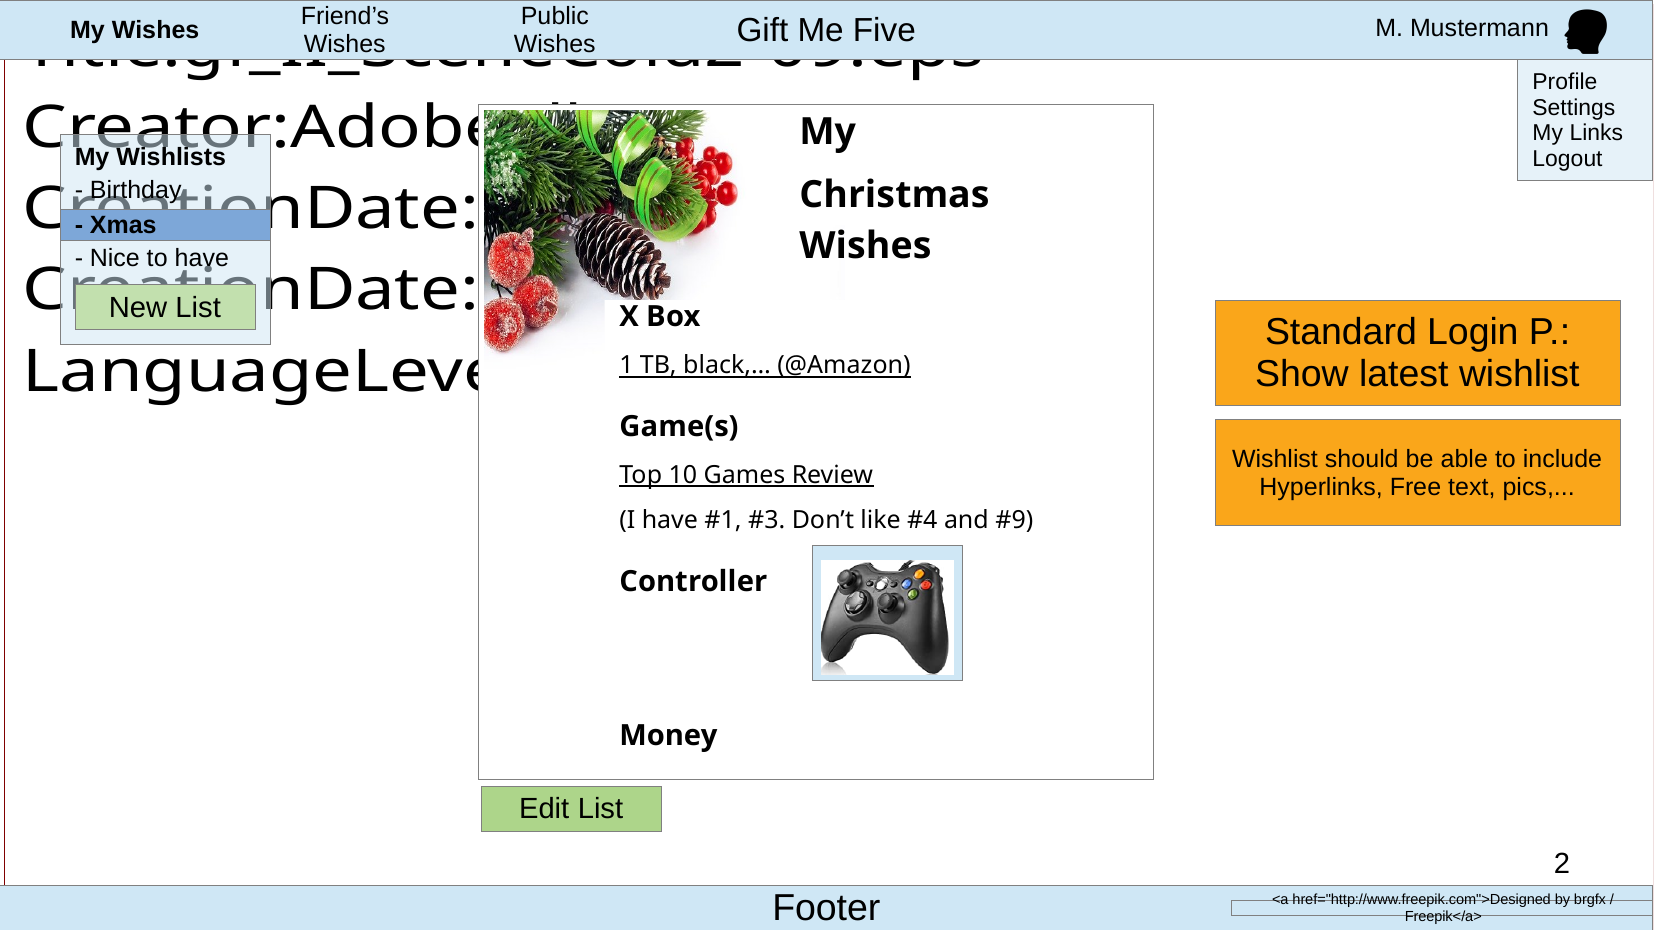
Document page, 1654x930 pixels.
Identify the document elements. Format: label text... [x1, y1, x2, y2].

text_box New List [75, 284, 256, 330]
text_box M. Mustermann [1360, 6, 1565, 55]
text_box Standard Login P.: Show latest wishlist [1215, 300, 1621, 406]
text_box Wishlist should be able to include Hyperlinks, Free text, pics,... [1215, 419, 1621, 526]
text_box Gift Me Five [0, 0, 1653, 60]
text_box My Wishes [45, 15, 226, 45]
text_box <a href="http://www.freepik.com">Designed by brgfx / Freepik</a> [1231, 900, 1653, 916]
text_box My Wishlists - Birthday - X-Mas - Nice to have [60, 134, 271, 209]
text_box Footer [0, 885, 1653, 930]
text_box [478, 104, 1154, 780]
text_box Public Wishes [465, 15, 646, 45]
text_box Edit List [481, 786, 662, 832]
text_box My Christmas Wishes [784, 150, 1130, 226]
picture [484, 110, 845, 486]
text_box X Box 1 TB, black,… (@Amazon) Game(s) Top 10 Games Review (I have #1, #3. Don’t like #4 and #9) Controller Money [604, 300, 1100, 751]
text_box - Xmas [60, 209, 271, 241]
text_box Profile Settings My Links Logout [1517, 59, 1653, 181]
text_box My Wishlists - Birthday - X-Mas - Nice to have [60, 241, 271, 345]
text_box Friend’s Wishes [255, 15, 436, 45]
picture [1564, 9, 1607, 55]
picture [821, 560, 954, 675]
